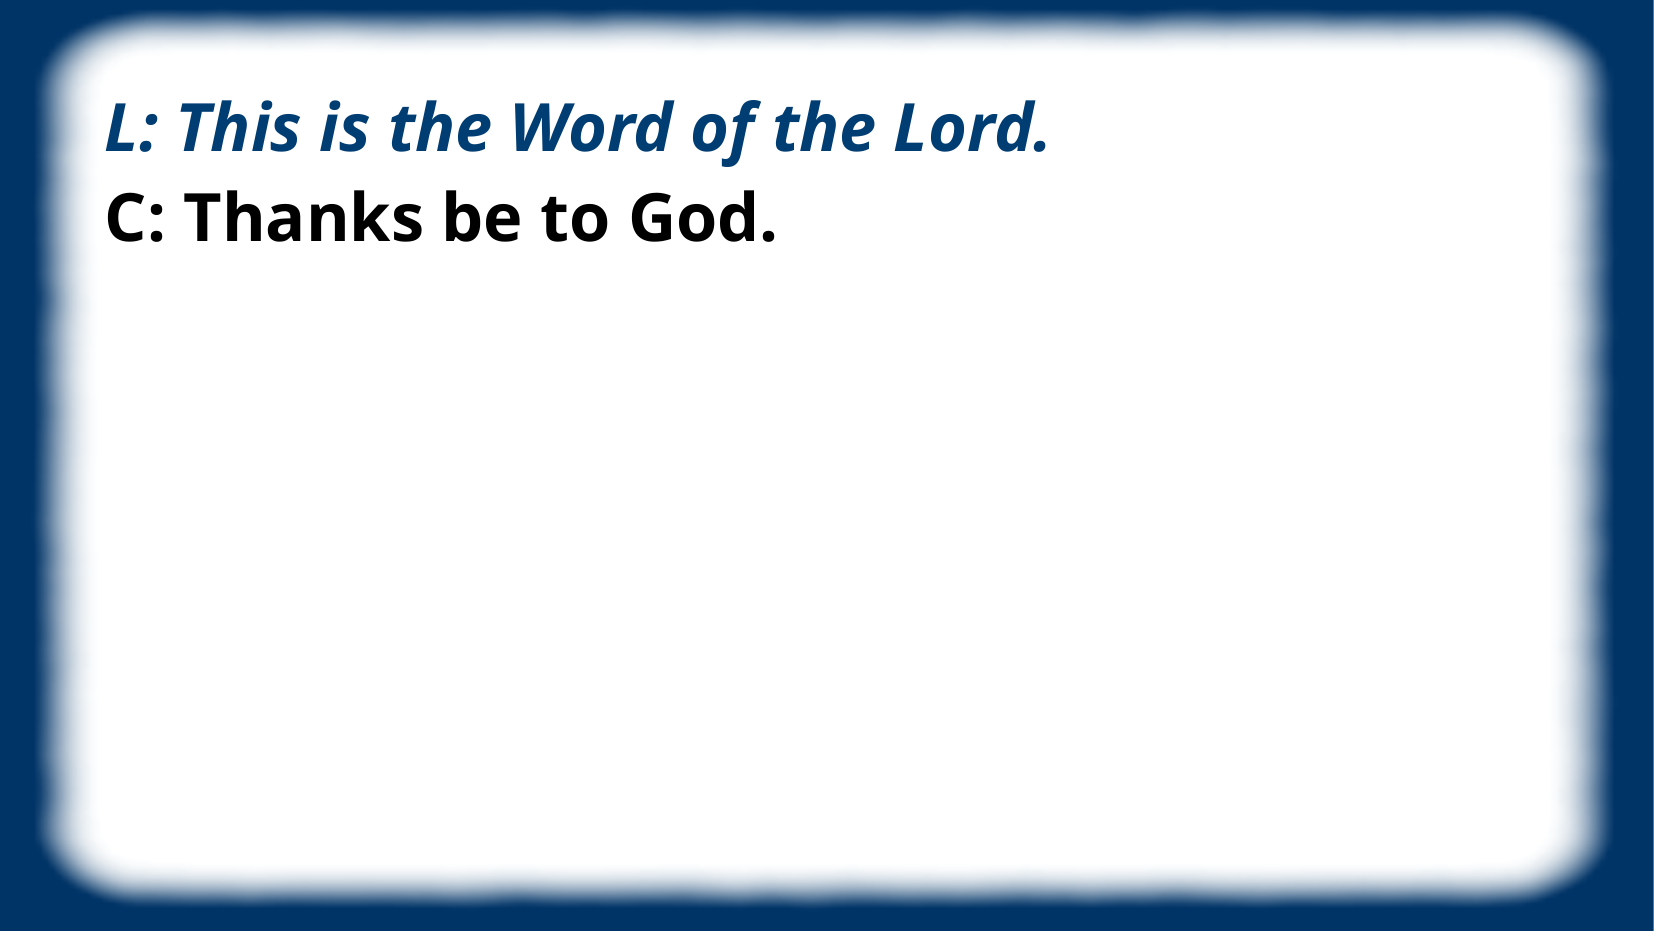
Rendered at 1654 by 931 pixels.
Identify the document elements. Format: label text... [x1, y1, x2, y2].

text_box L: This is the Word of the Lord. C: Thanks be to God. [90, 72, 1591, 265]
picture [0, 0, 1654, 931]
